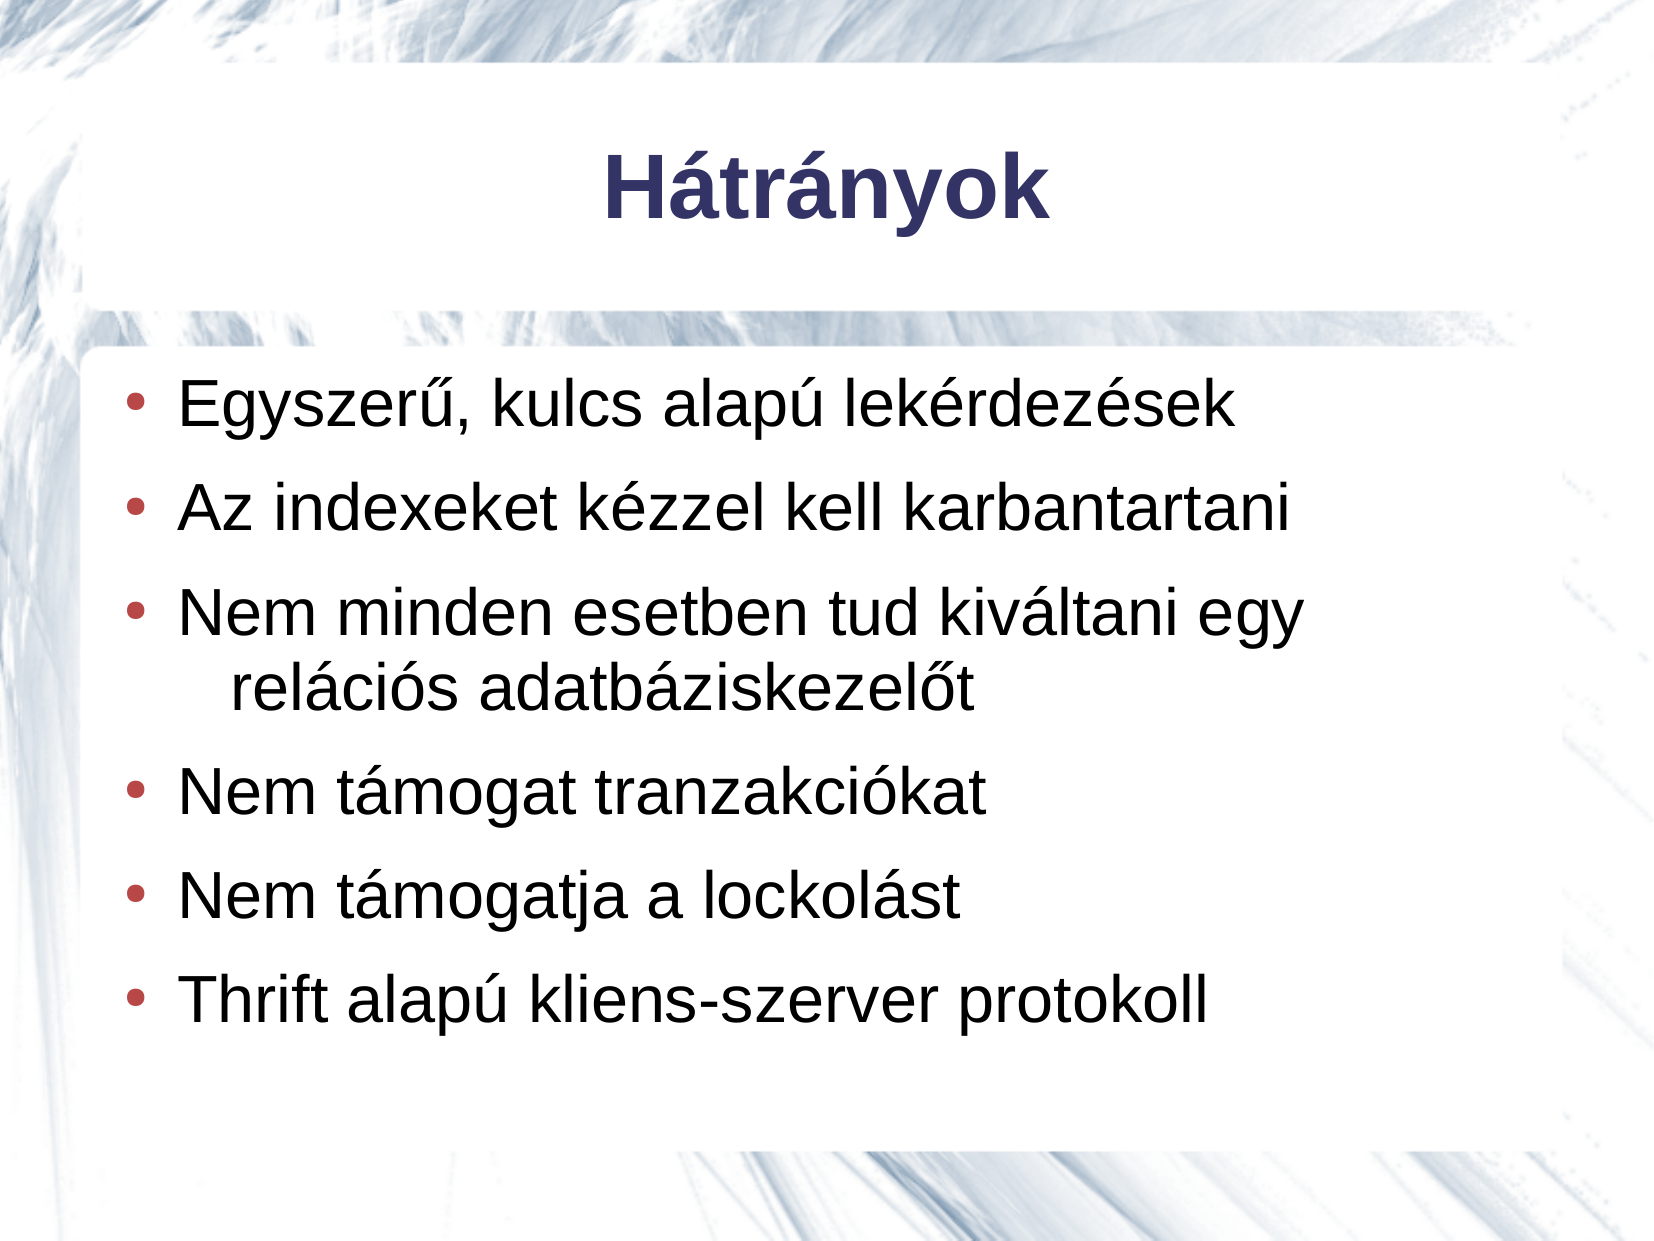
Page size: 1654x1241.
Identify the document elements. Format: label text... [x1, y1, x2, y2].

title Hátrányok [82, 73, 1571, 302]
picture [0, 0, 1654, 1241]
list Egyszerű, kulcs alapú lekérdezések Az indexeket kézzel kell karbantartani Nem minden esetben tud kiváltani egy relációs adatbáziskezelőt Nem támogat tranzakciókat Nem támogatja a lockolást Thrift alapú kliens-szerver protokoll [88, 366, 1536, 1185]
